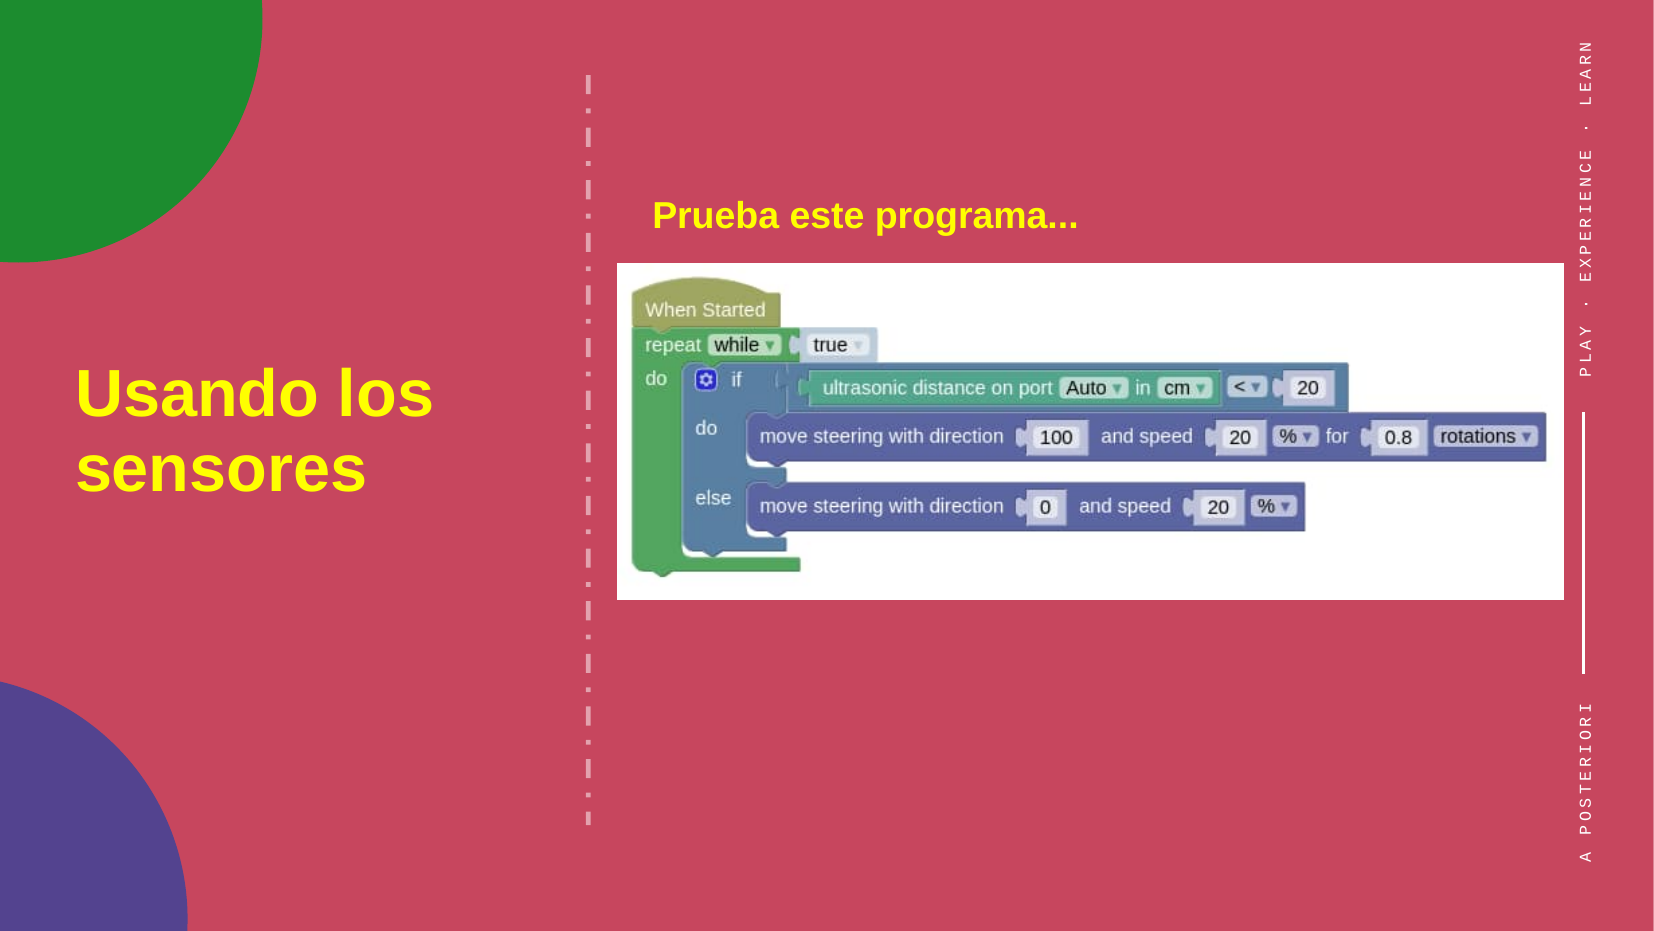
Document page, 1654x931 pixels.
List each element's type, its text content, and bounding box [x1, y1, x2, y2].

title Usando los sensores [75, 353, 488, 509]
picture [617, 263, 1564, 601]
text_box Prueba este programa... [637, 187, 1238, 245]
